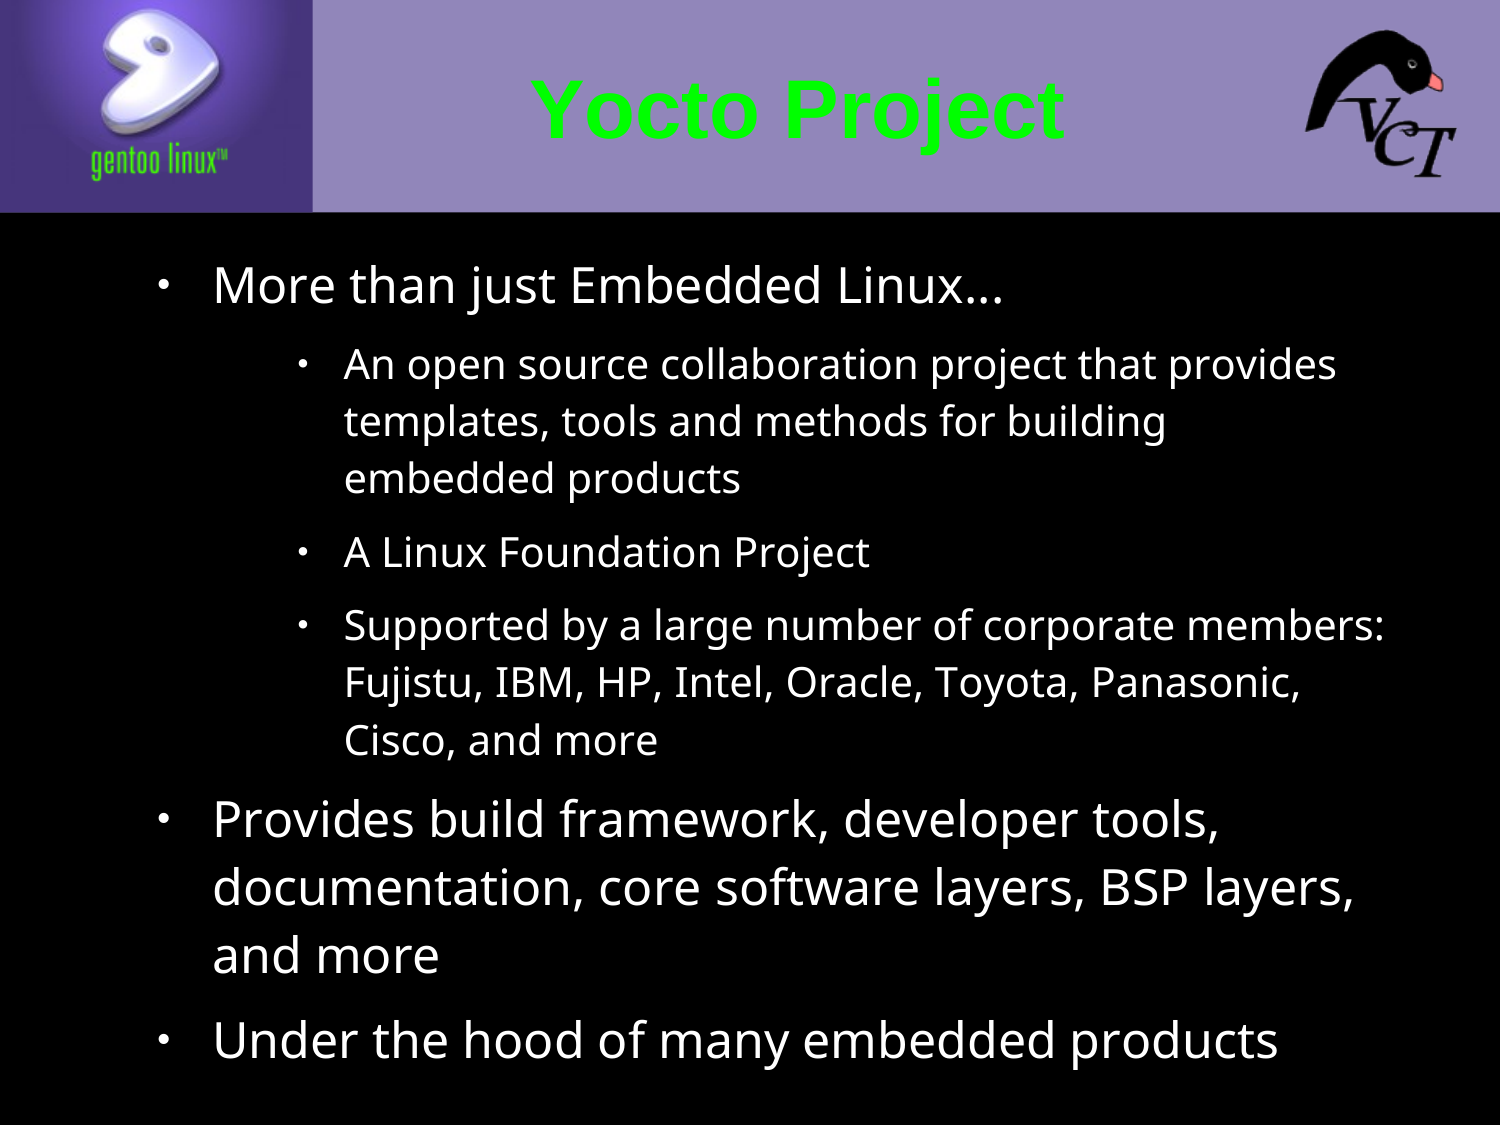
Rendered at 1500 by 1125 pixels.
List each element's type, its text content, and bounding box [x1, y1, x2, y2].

list More than just Embedded Linux... An open source collaboration project that provides templates, tools and methods for building embedded products A Linux Foundation Project Supported by a large number of corporate members: Fujistu, IBM, HP, Intel, Oracle, Toyota, Panasonic, Cisco, and more Provides build framework, developer tools, documentation, core software layers, BSP layers, and more Under the hood of many embedded products [99, 249, 1388, 1072]
picture [0, 0, 302, 184]
picture [1292, 21, 1471, 189]
title Yocto Project [324, 12, 1271, 201]
